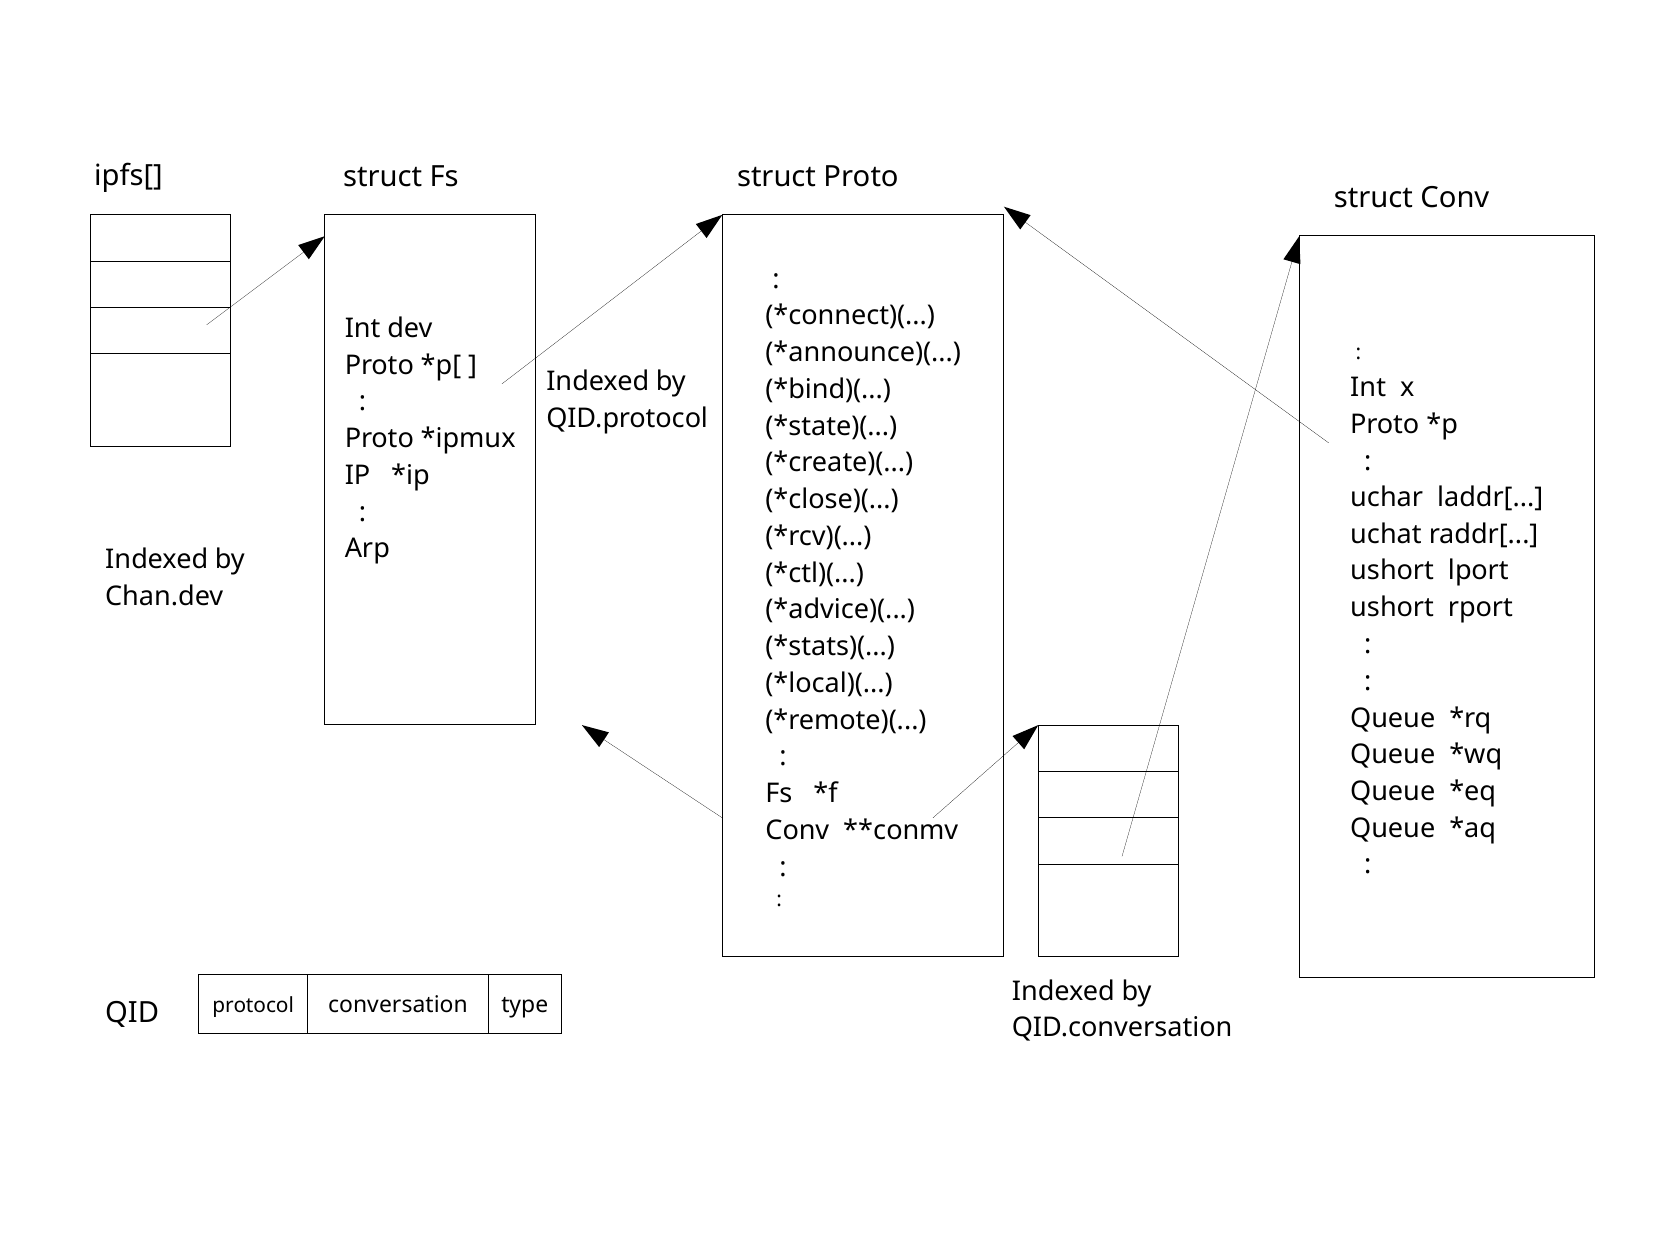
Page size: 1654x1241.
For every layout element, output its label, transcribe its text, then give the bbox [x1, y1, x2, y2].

text_box Indexed by Chan.dev [90, 532, 256, 639]
text_box struct Conv [1319, 168, 1518, 239]
text_box conversation [307, 974, 488, 1034]
text_box protocol [198, 974, 307, 1034]
text_box Indexed by QID.protocol [531, 354, 723, 461]
text_box ipfs[] [79, 147, 205, 218]
text_box struct Fs [328, 147, 498, 219]
text_box type [488, 974, 562, 1034]
text_box Int dev Proto *p[ ] : Proto *ipmux IP *ip : Arp [324, 214, 536, 725]
text_box QID [90, 983, 181, 1034]
text_box : Int x Proto *p : uchar laddr[...] uchat raddr[...] ushort lport ushort rport : : Queue *rq Queue *wq Queue *eq Queue *aq : [1299, 235, 1595, 978]
text_box Indexed by QID.conversation [997, 964, 1243, 1070]
text_box : (*connect)(...) (*announce)(...) (*bind)(...) (*state)(...) (*create)(...) (*close)(...) (*rcv)(...) (*ctl)(...) (*advice)(...) (*stats)(...) (*local)(...) (*remote)(...) : Fs *f Conv **conmv : : [722, 214, 1004, 957]
text_box struct Proto [722, 147, 936, 219]
